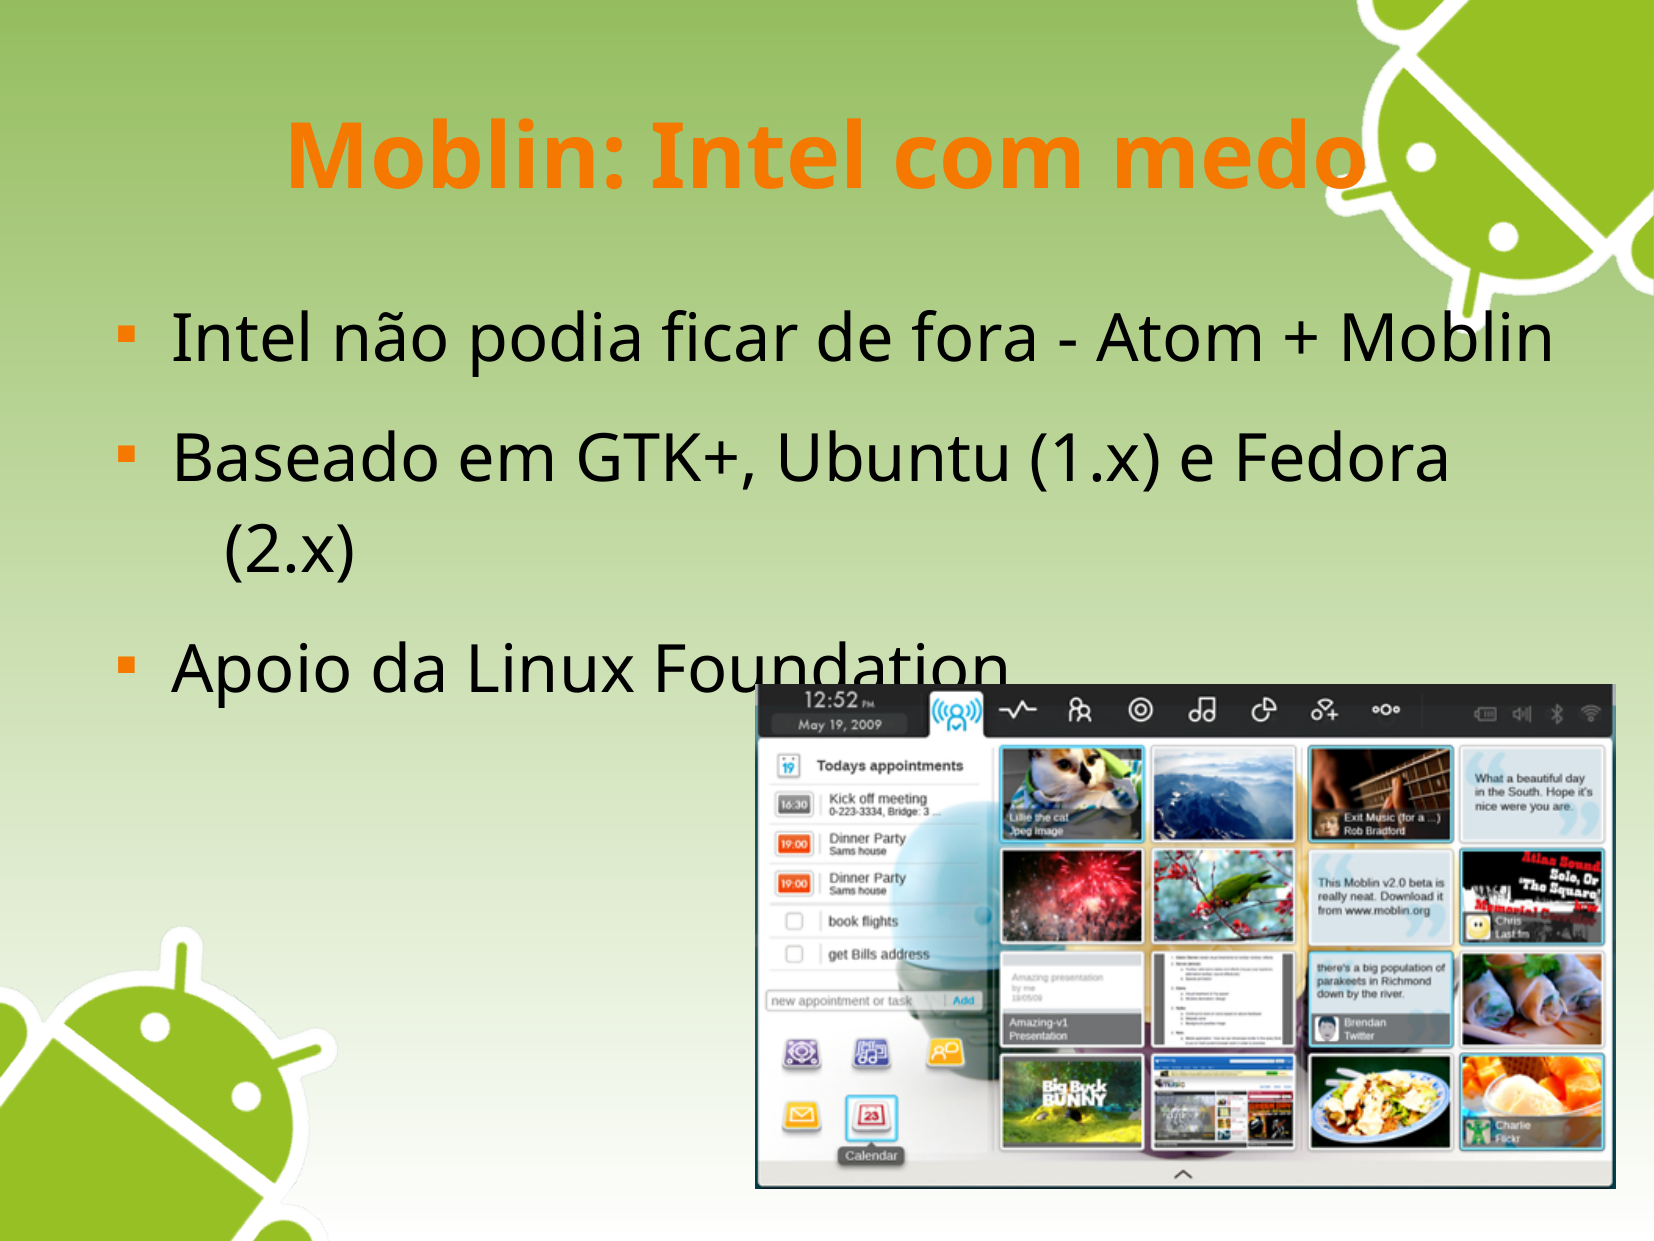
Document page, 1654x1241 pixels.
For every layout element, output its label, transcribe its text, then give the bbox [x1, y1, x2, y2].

title Moblin: Intel com medo [82, 49, 1571, 257]
picture [755, 684, 1616, 1189]
list Intel não podia ficar de fora - Atom + Moblin Baseado em GTK+, Ubuntu (1.x) e Fedora (2.x) Apoio da Linux Foundation [82, 290, 1571, 1109]
picture [1291, 0, 1654, 410]
picture [0, 845, 442, 1241]
